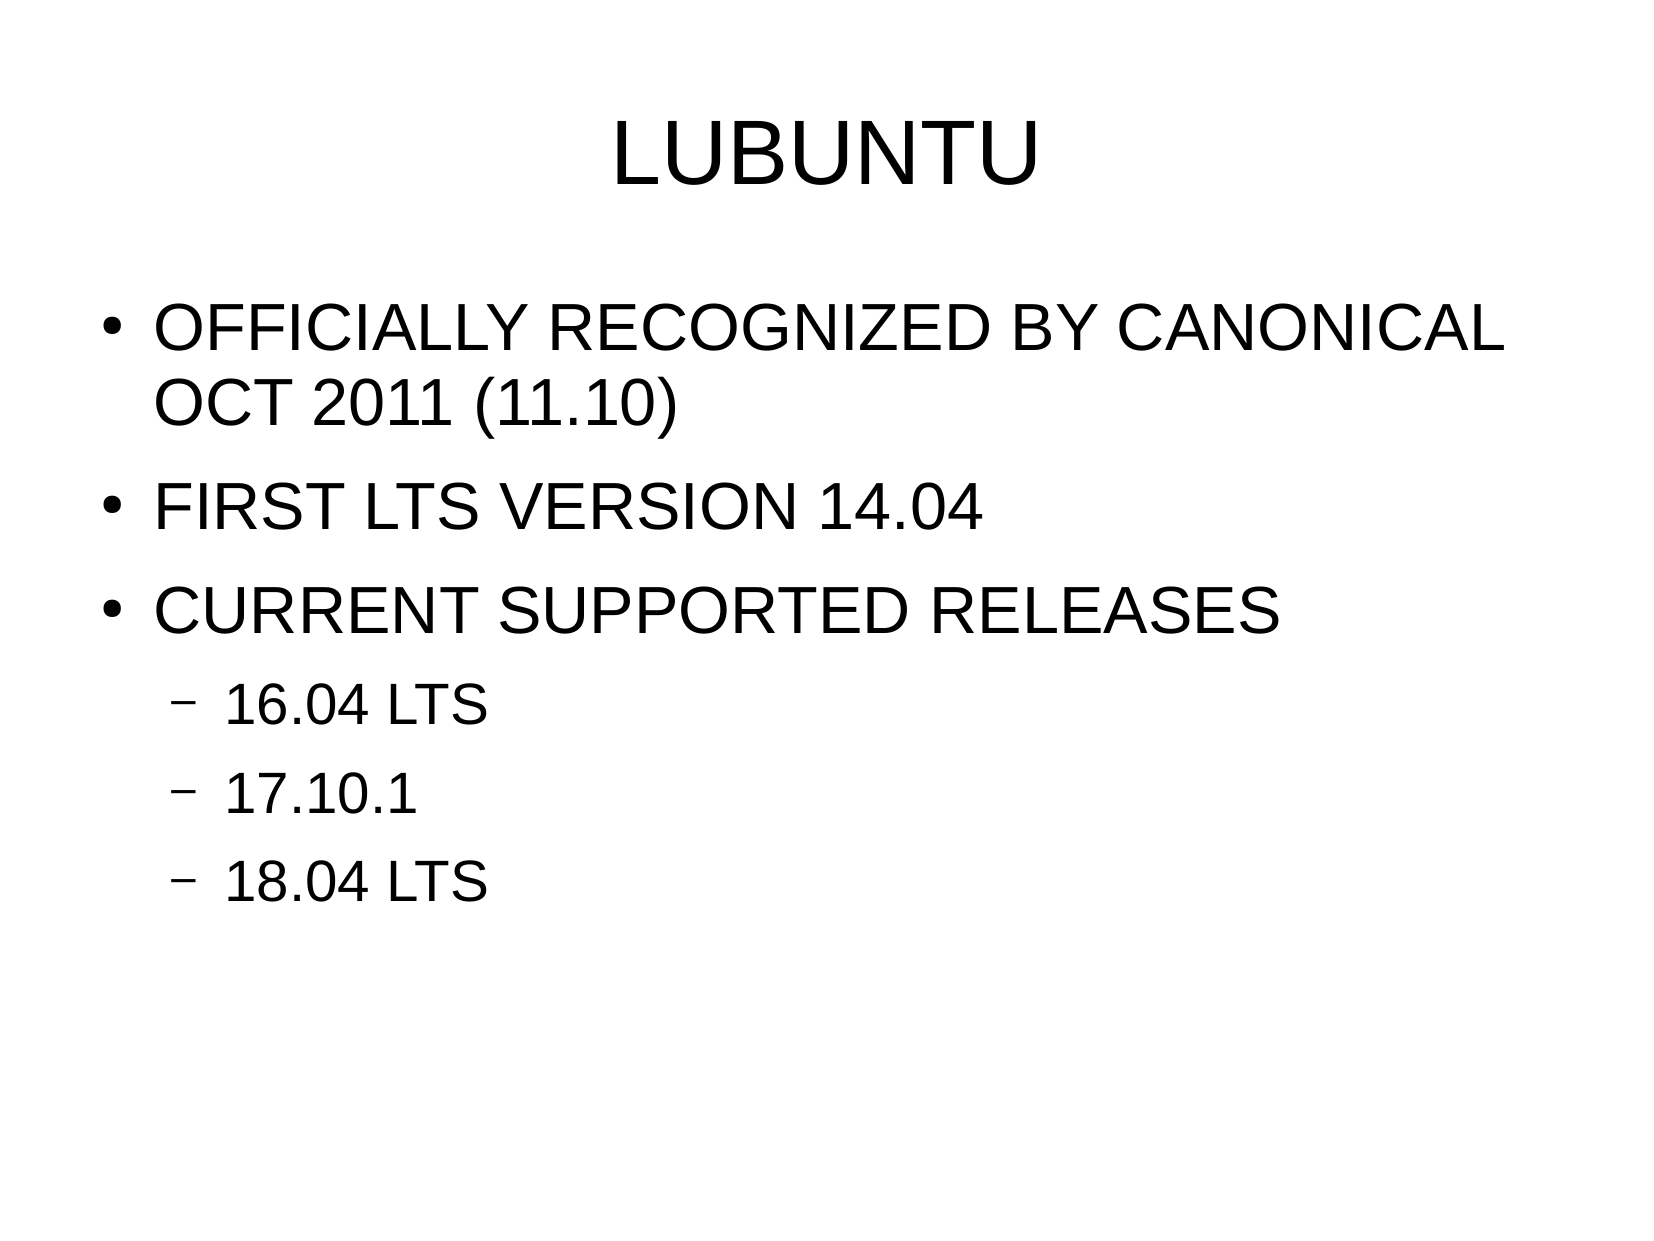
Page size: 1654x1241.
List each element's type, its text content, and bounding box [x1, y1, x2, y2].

title LUBUNTU [82, 49, 1571, 257]
list OFFICIALLY RECOGNIZED BY CANONICAL OCT 2011 (11.10) FIRST LTS VERSION 14.04 CURRENT SUPPORTED RELEASES 16.04 LTS 17.10.1 18.04 LTS [82, 290, 1571, 1010]
